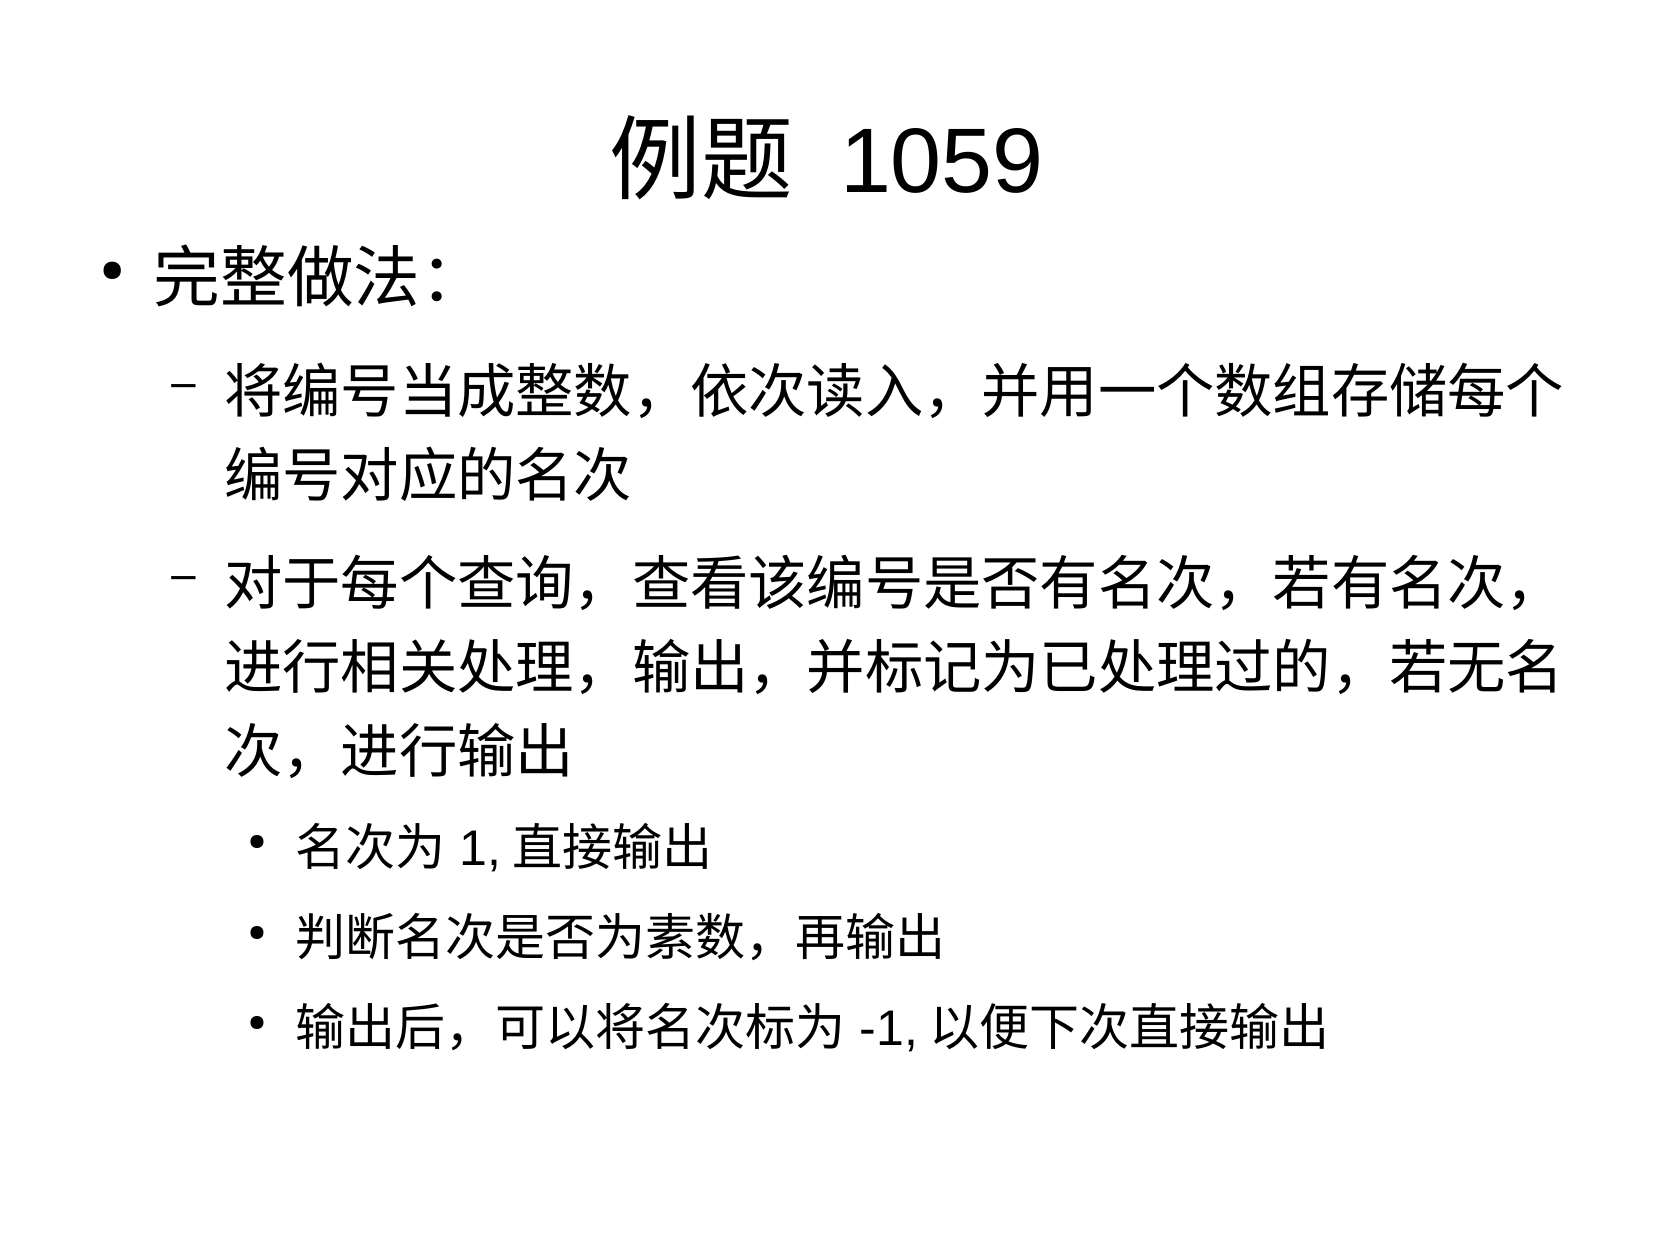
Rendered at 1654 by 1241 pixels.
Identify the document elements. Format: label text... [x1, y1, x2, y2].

list 完整做法： 将编号当成整数，依次读入，并用一个数组存储每个编号对应的名次 对于每个查询，查看该编号是否有名次，若有名次，进行相关处理，输出，并标记为已处理过的，若无名次，进行输出 名次为1,直接输出 判断名次是否为素数，再输出 输出后，可以将名次标为-1,以便下次直接输出 [82, 224, 1571, 1217]
title 例题 1059 [82, 49, 1571, 224]
